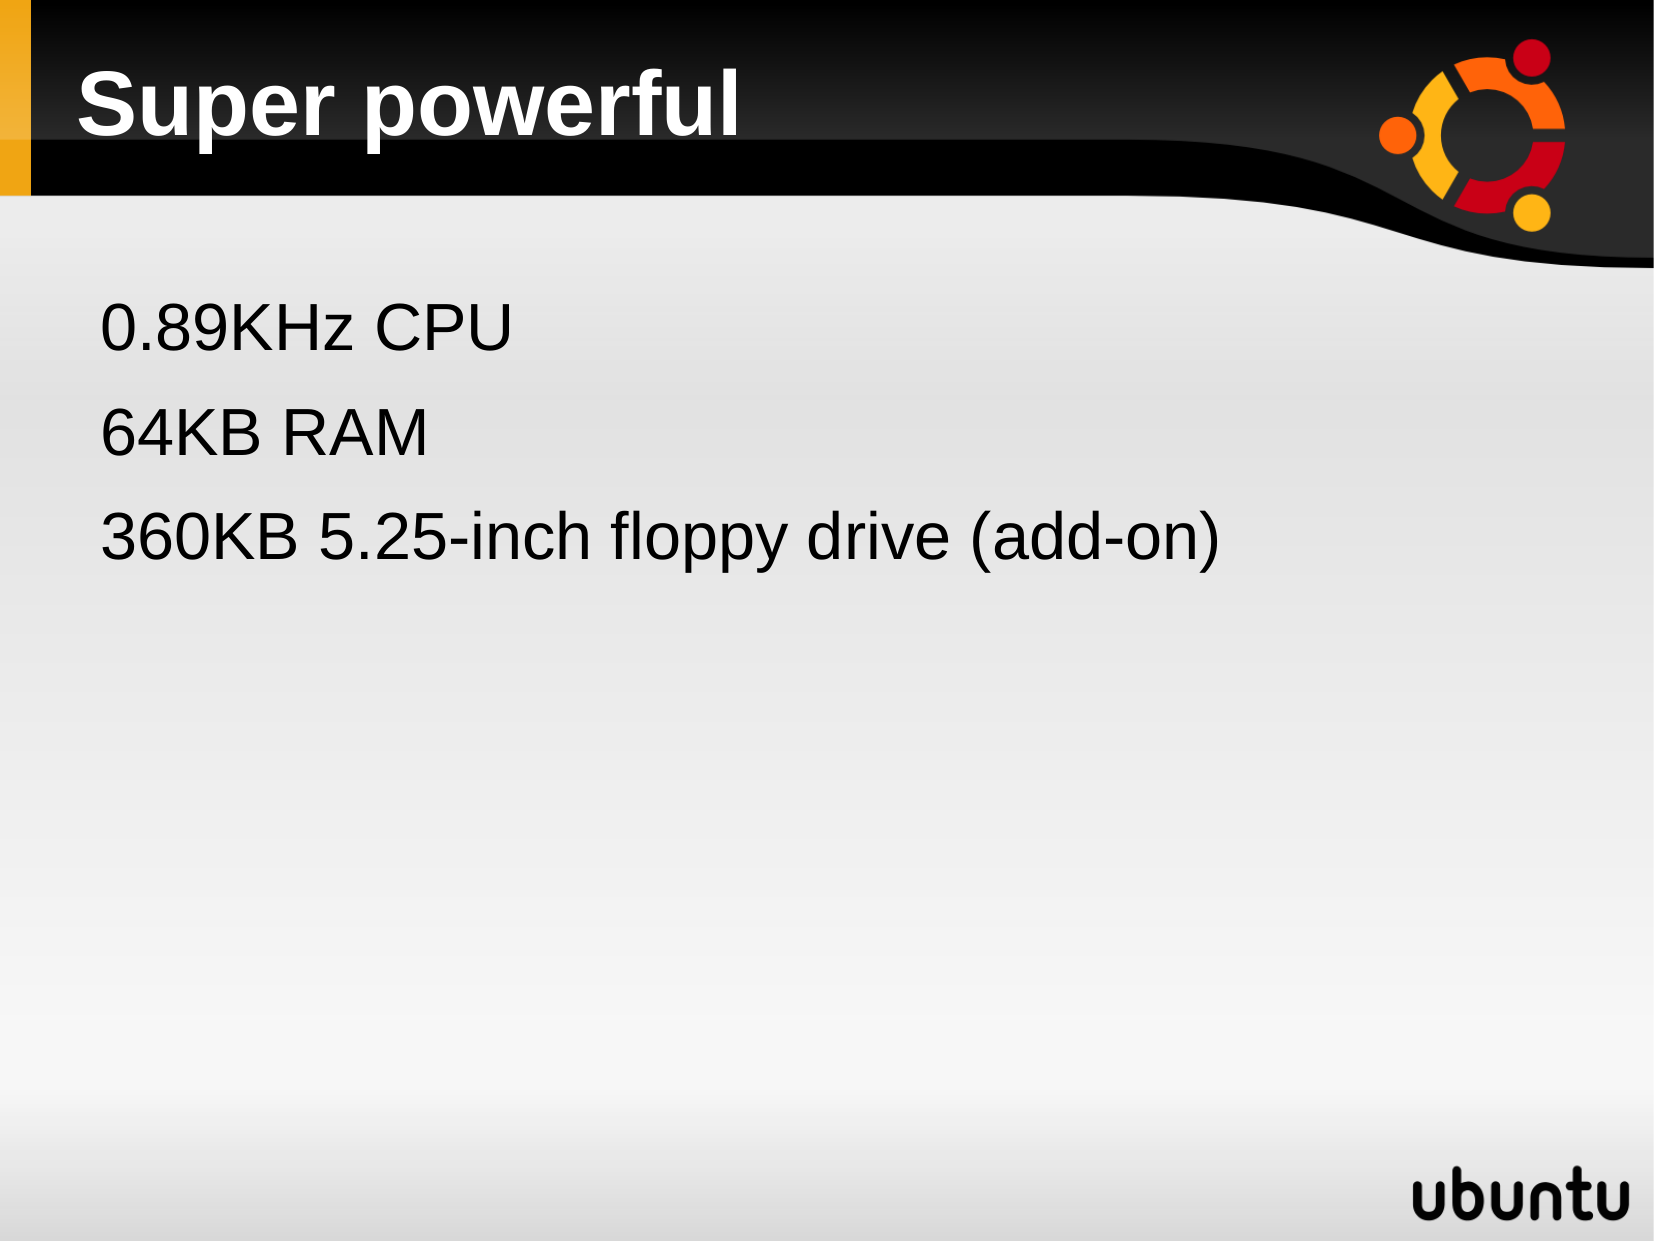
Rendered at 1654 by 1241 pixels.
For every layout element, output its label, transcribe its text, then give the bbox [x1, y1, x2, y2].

list 0.89KHz CPU 64KB RAM 360KB 5.25-inch floppy drive (add-on) [82, 290, 1571, 1109]
title Super powerful [76, 0, 1565, 208]
picture [0, 0, 1654, 1241]
